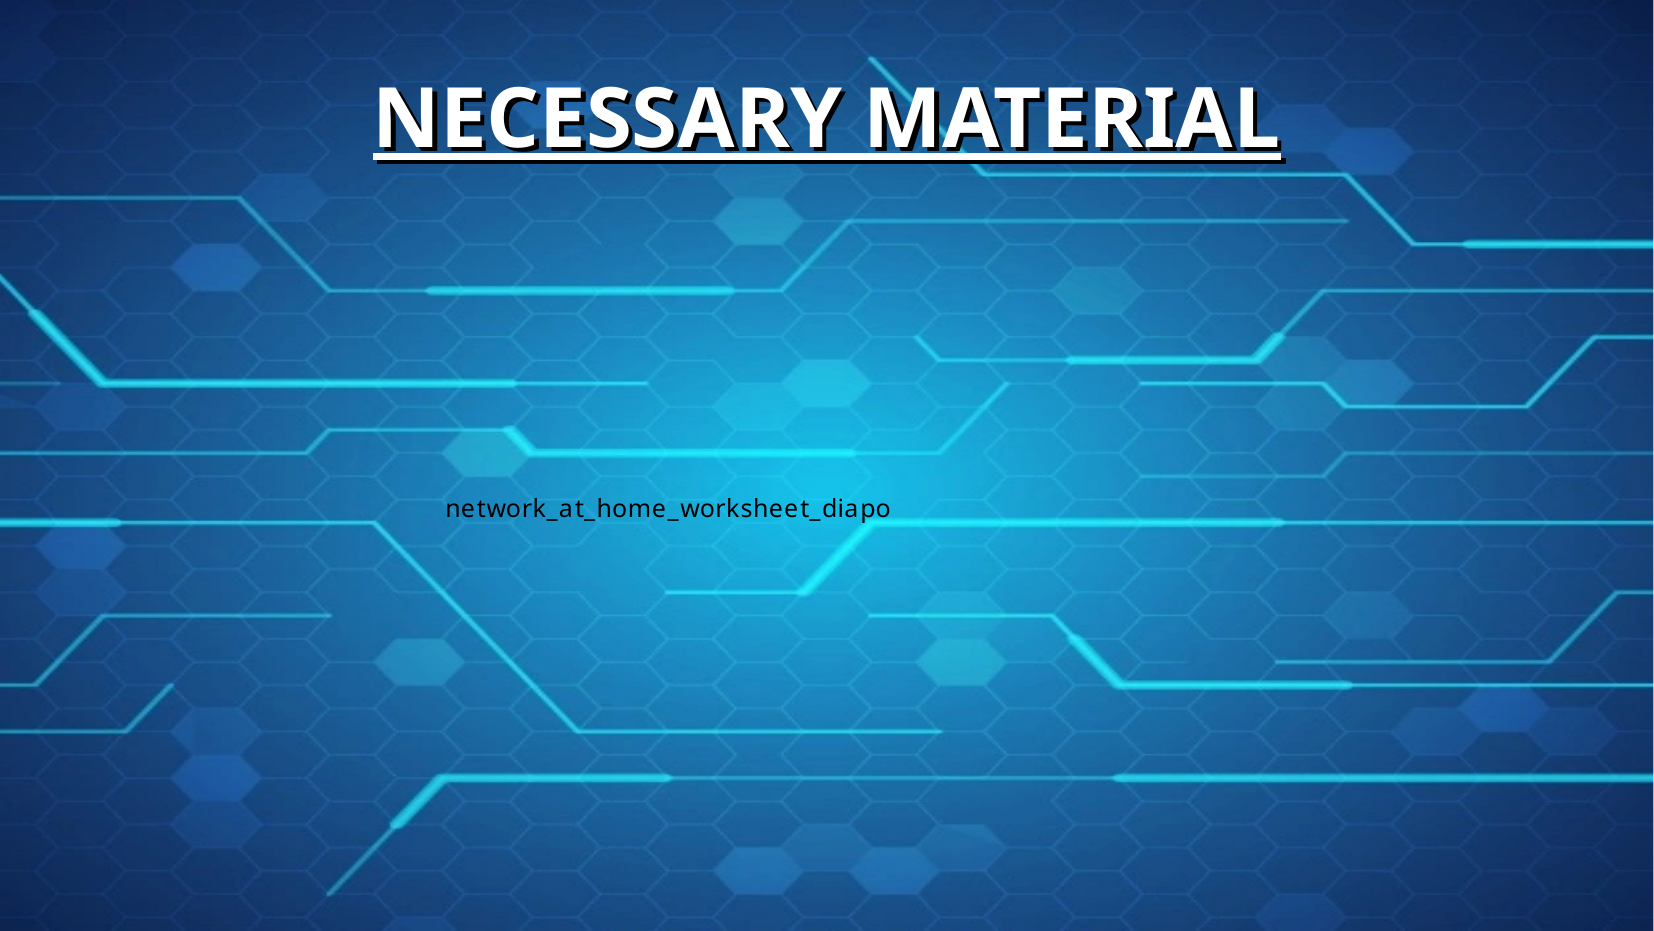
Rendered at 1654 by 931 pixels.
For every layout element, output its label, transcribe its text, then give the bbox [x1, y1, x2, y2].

picture [0, 0, 1654, 931]
title NECESSARY MATERIAL [82, 37, 1571, 193]
